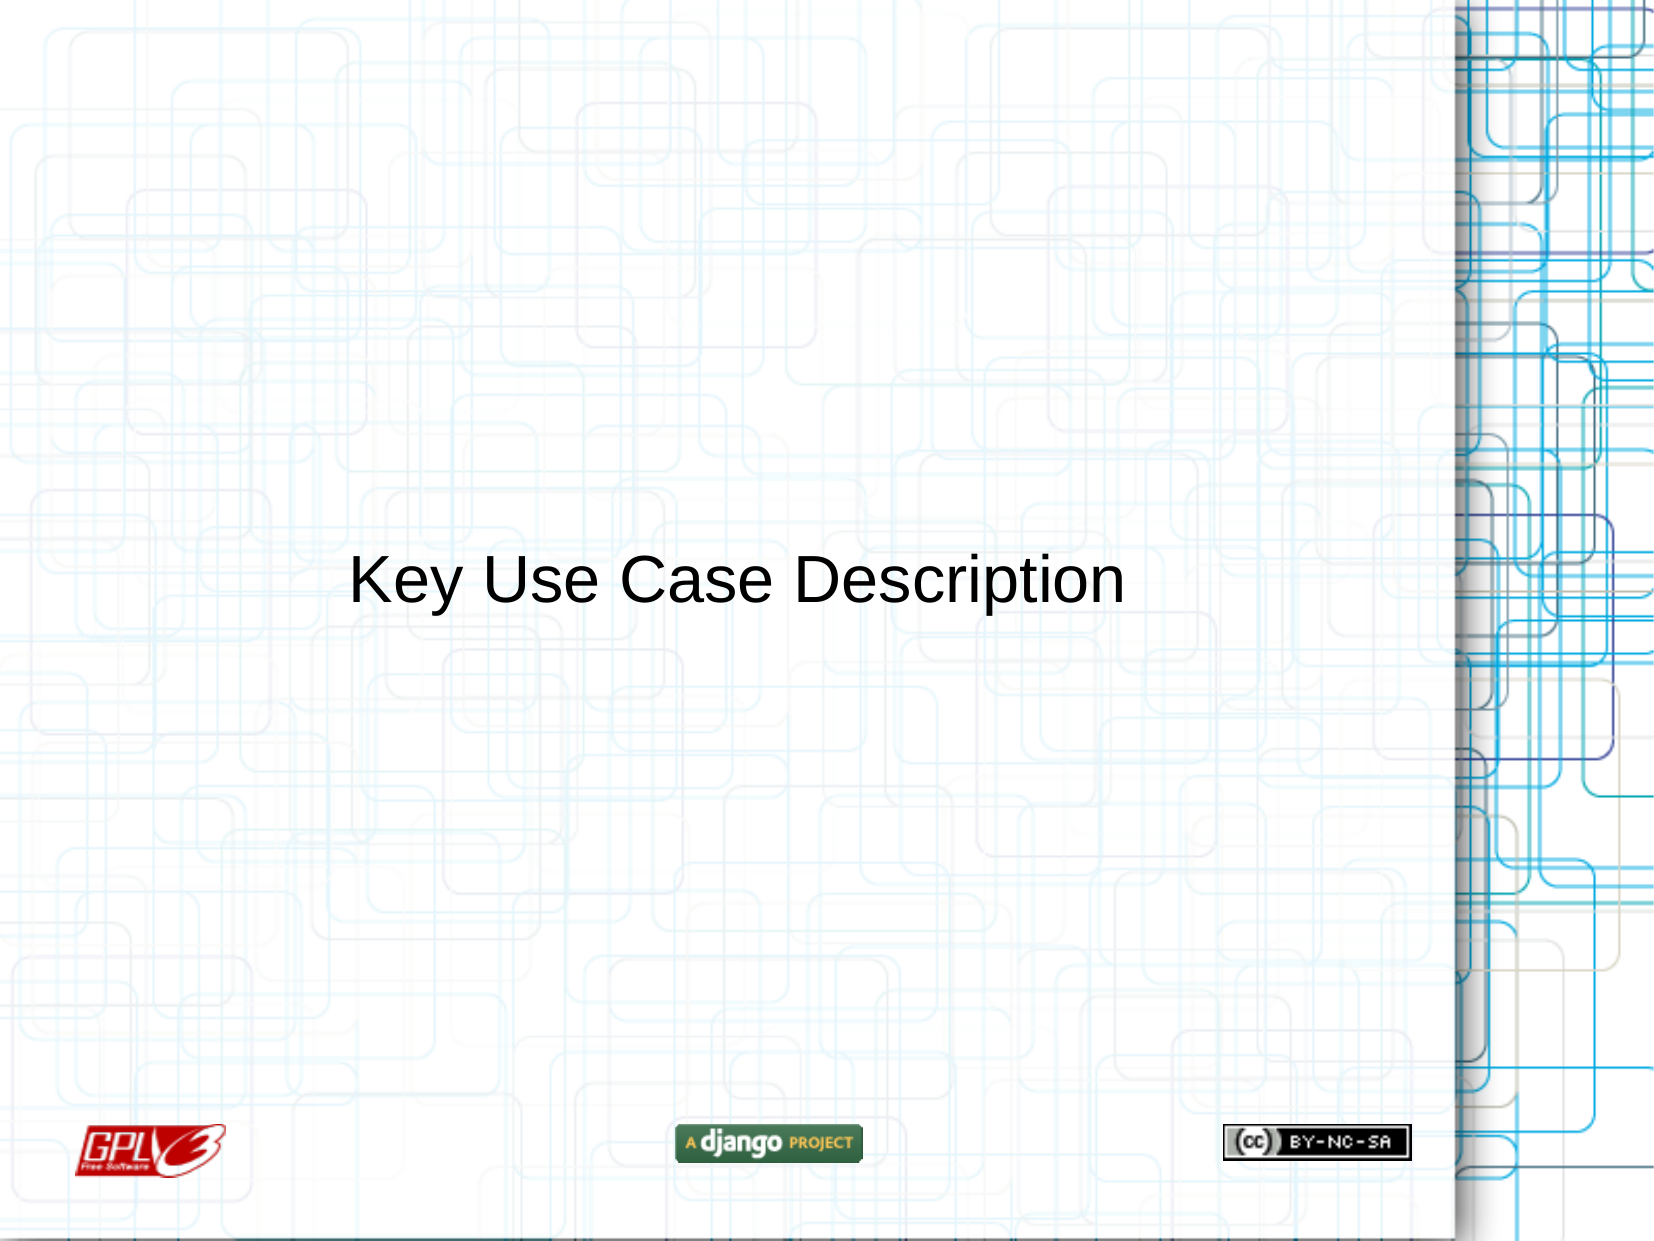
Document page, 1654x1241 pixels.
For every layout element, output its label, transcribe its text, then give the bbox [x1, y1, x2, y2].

subtitle Key Use Case Description [59, 56, 1418, 1102]
picture [0, 0, 1654, 1241]
